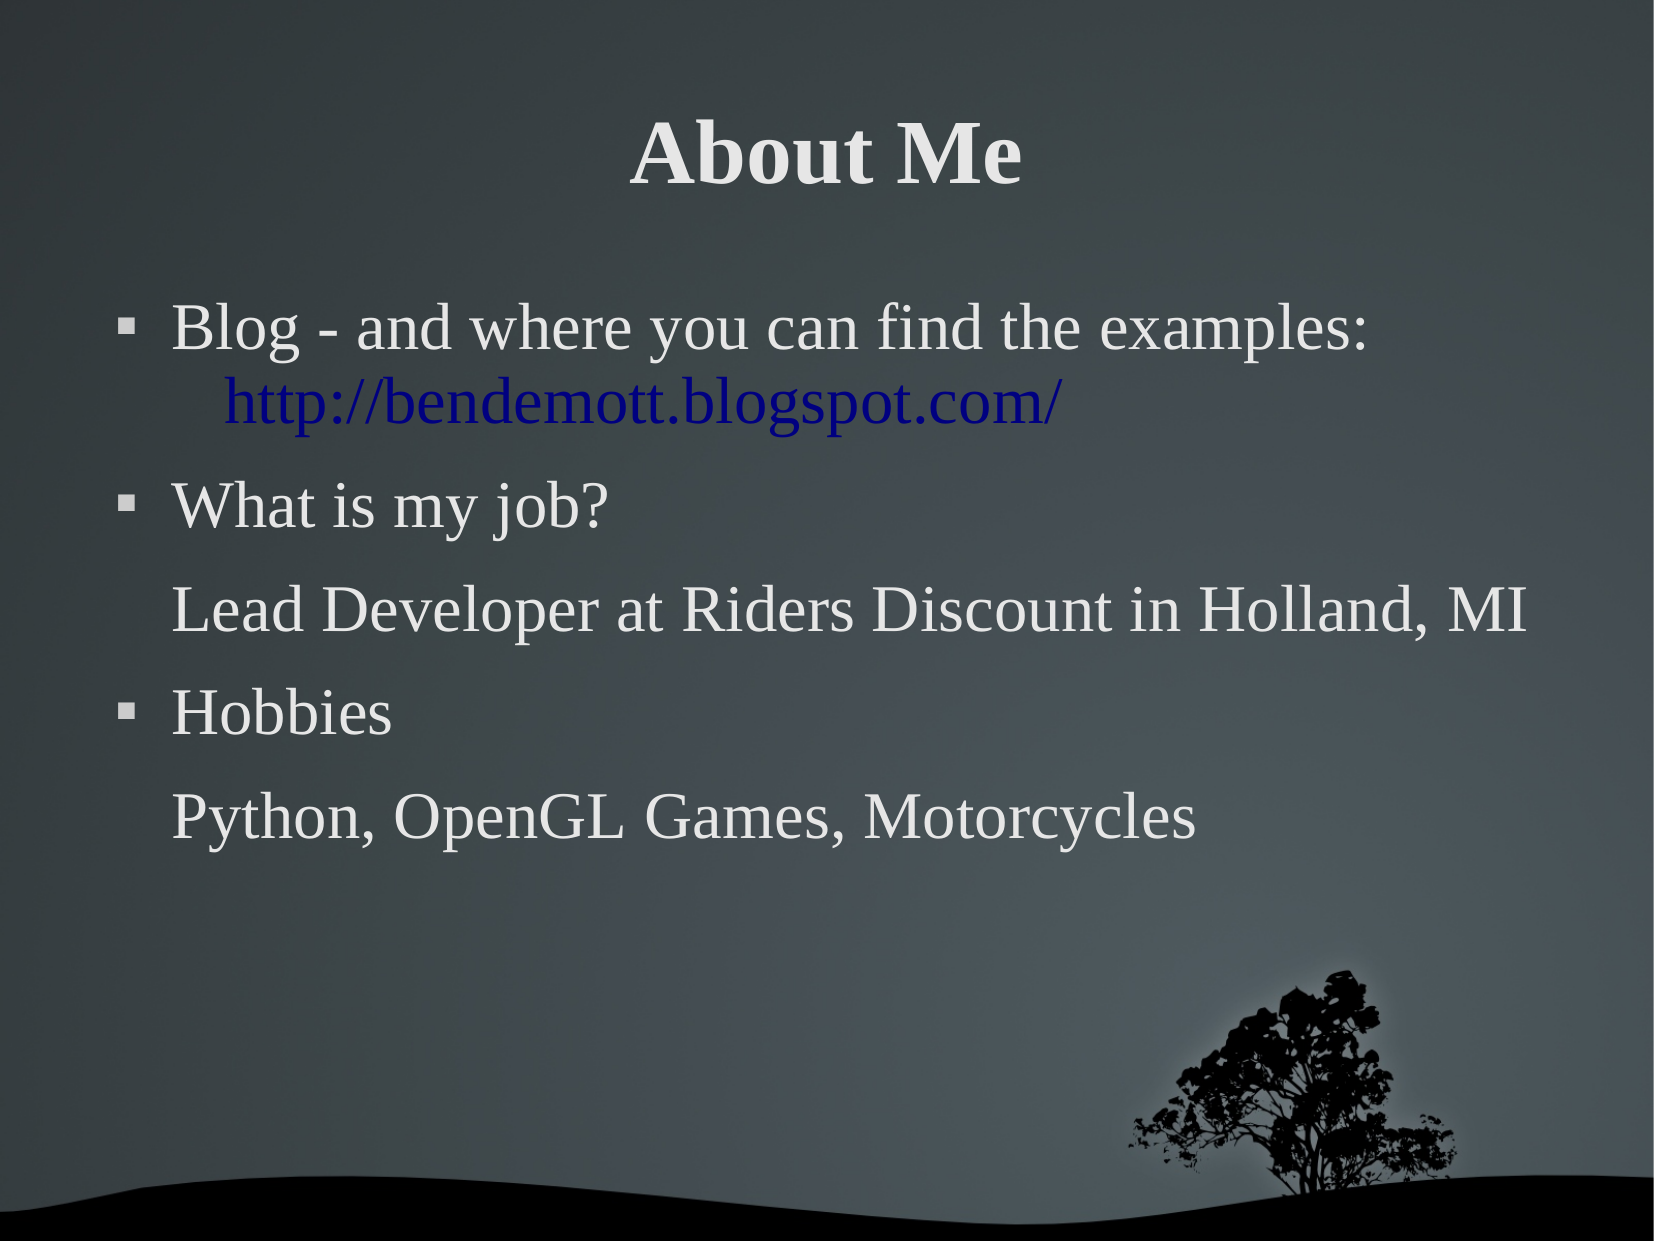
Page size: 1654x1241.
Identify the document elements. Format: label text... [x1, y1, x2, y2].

list Blog - and where you can find the examples:http://bendemott.blogspot.com/ What is my job? Lead Developer at Riders Discount in Holland, MI Hobbies Python, OpenGL Games, Motorcycles [82, 290, 1571, 1094]
picture [0, 0, 1654, 1241]
title About Me [82, 56, 1571, 250]
